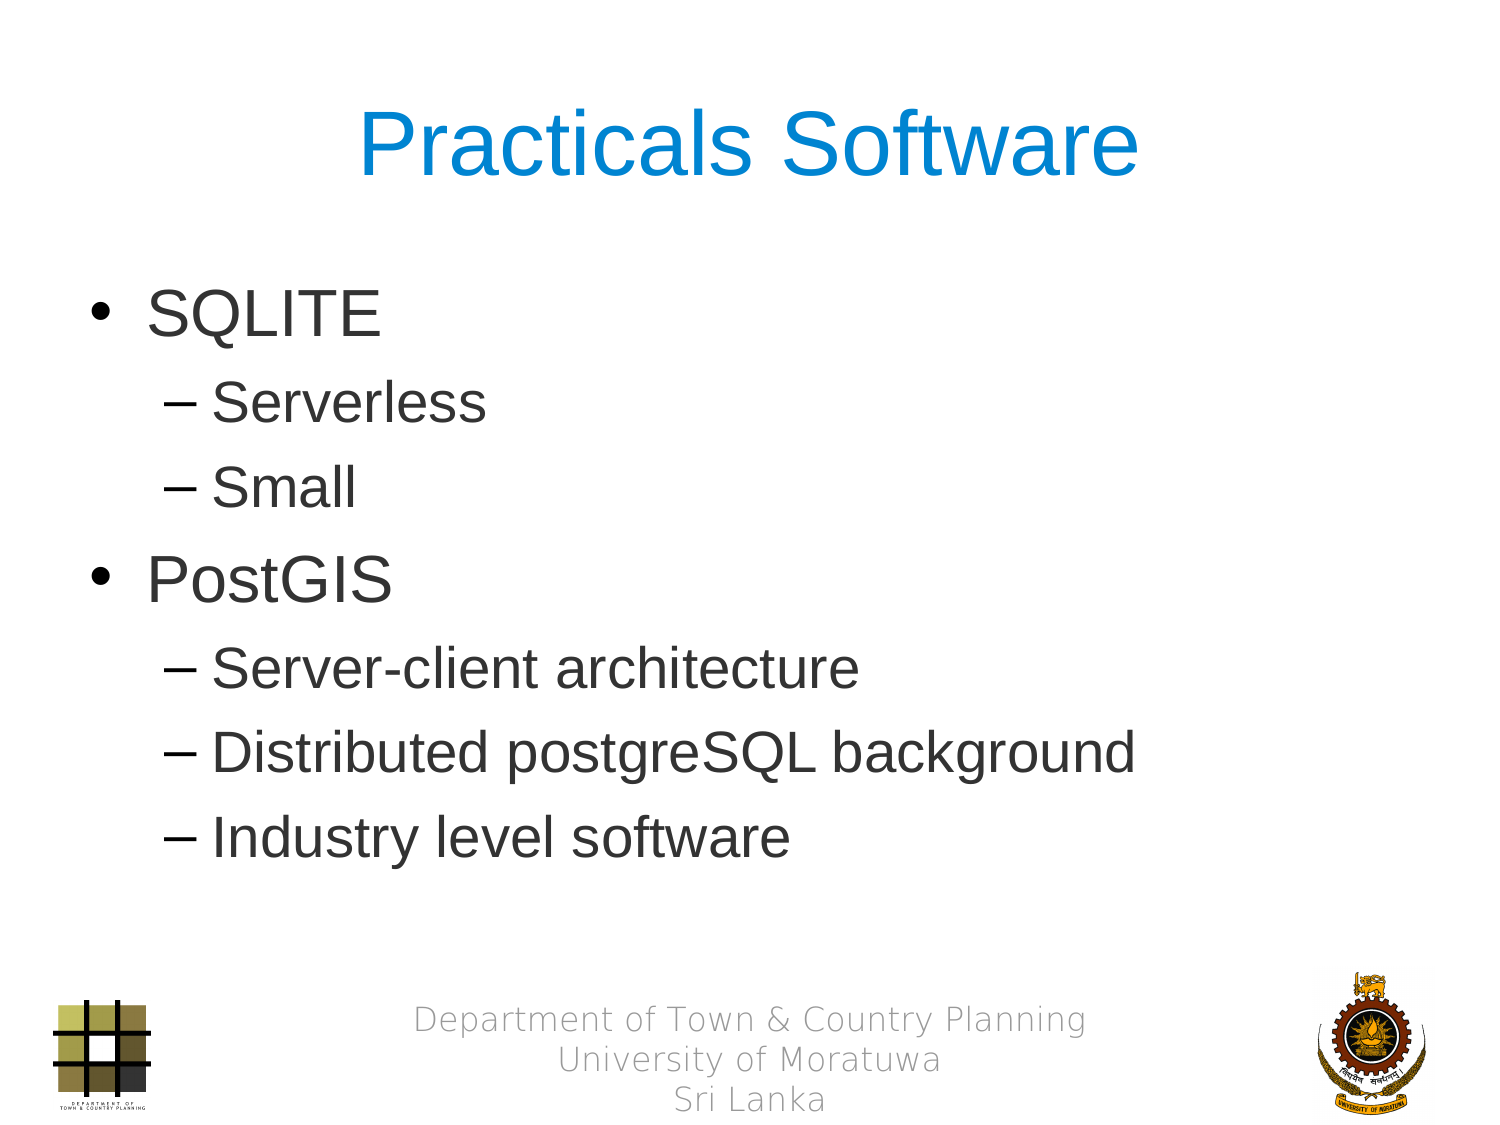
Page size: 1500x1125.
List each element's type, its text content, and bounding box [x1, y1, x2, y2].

title Practicals Software [75, 45, 1426, 233]
picture [1312, 966, 1435, 1125]
list SQLITE Serverless Small PostGIS Server-client architecture Distributed postgreSQL background Industry level software [75, 262, 1426, 915]
picture [53, 1000, 151, 1110]
